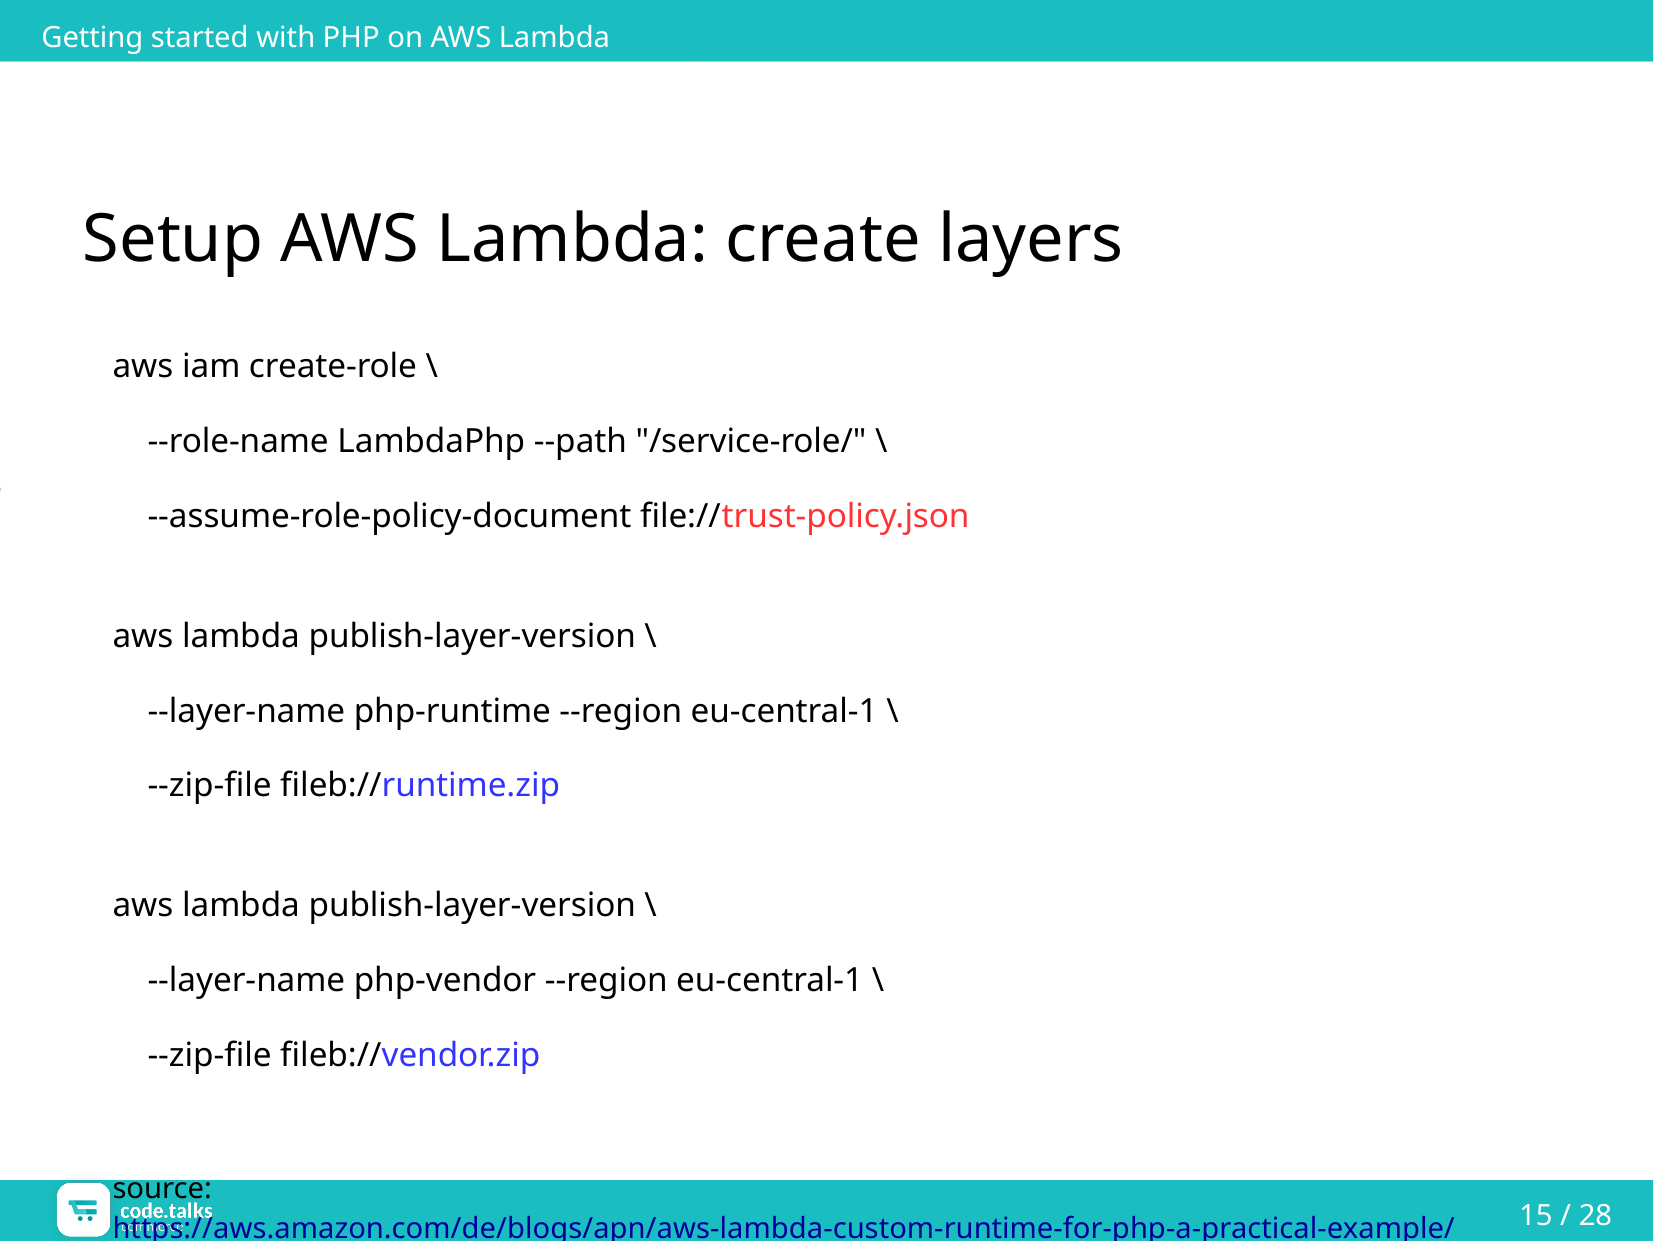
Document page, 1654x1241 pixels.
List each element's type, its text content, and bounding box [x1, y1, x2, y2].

picture [0, 0, 1654, 1241]
list aws iam create-role \ --role-name LambdaPhp --path "/service-role/" \ --assume-role-policy-document file://trust-policy.json aws lambda publish-layer-version \ --layer-name php-runtime --region eu-central-1 \ --zip-file fileb://runtime.zip aws lambda publish-layer-version \ --layer-name php-vendor --region eu-central-1 \ --zip-file fileb://vendor.zip source: https://aws.amazon.com/de/blogs/apn/aws-lambda-custom-runtime-for-php-a-practical-example/ [112, 342, 1613, 1241]
title Setup AWS Lambda: create layers [82, 139, 1571, 332]
